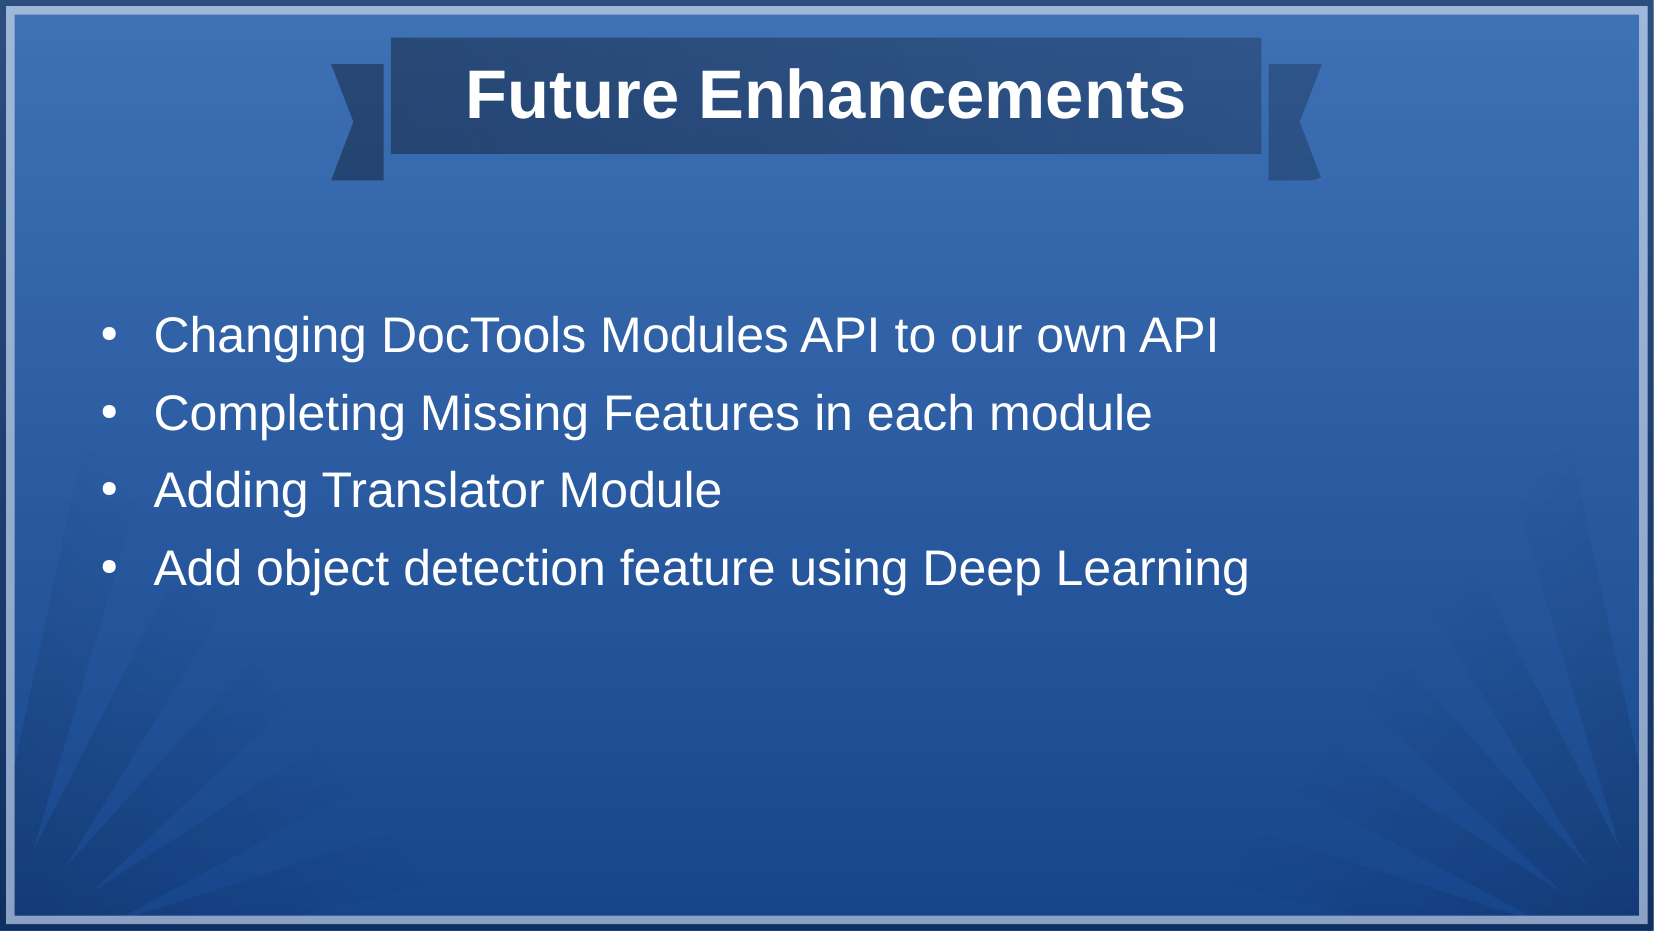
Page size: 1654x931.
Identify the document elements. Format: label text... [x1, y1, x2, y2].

list Changing DocTools Modules API to our own API Completing Missing Features in each module Adding Translator Module Add object detection feature using Deep Learning [82, 307, 1571, 638]
title Future Enhancements [389, 35, 1264, 154]
